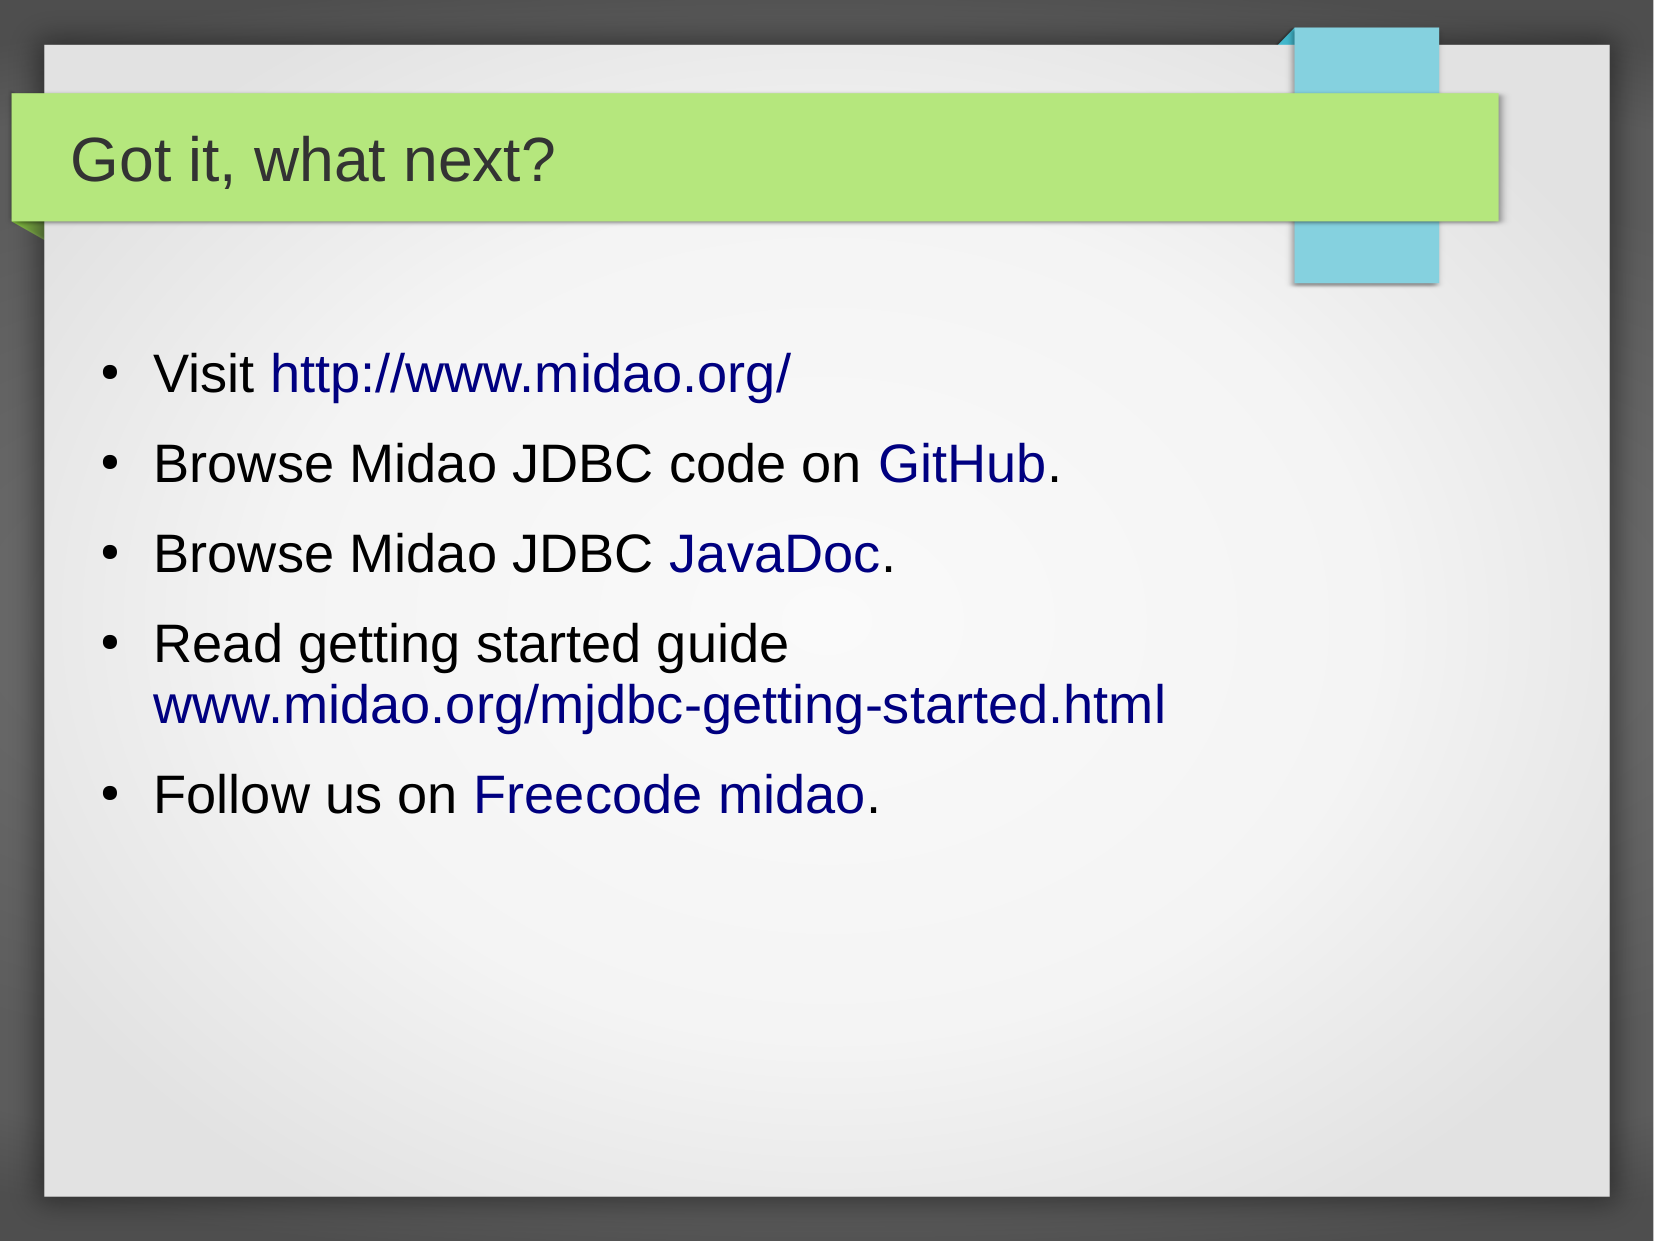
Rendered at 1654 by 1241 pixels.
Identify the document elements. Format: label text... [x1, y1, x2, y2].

picture [0, 0, 1654, 1241]
title Got it, what next? [70, 106, 1229, 213]
list Visit http://www.midao.org/ Browse Midao JDBC code on GitHub. Browse Midao JDBC JavaDoc. Read getting started guide www.midao.org/mjdbc-getting-started.html Follow us on Freecode midao. [82, 343, 1538, 1063]
